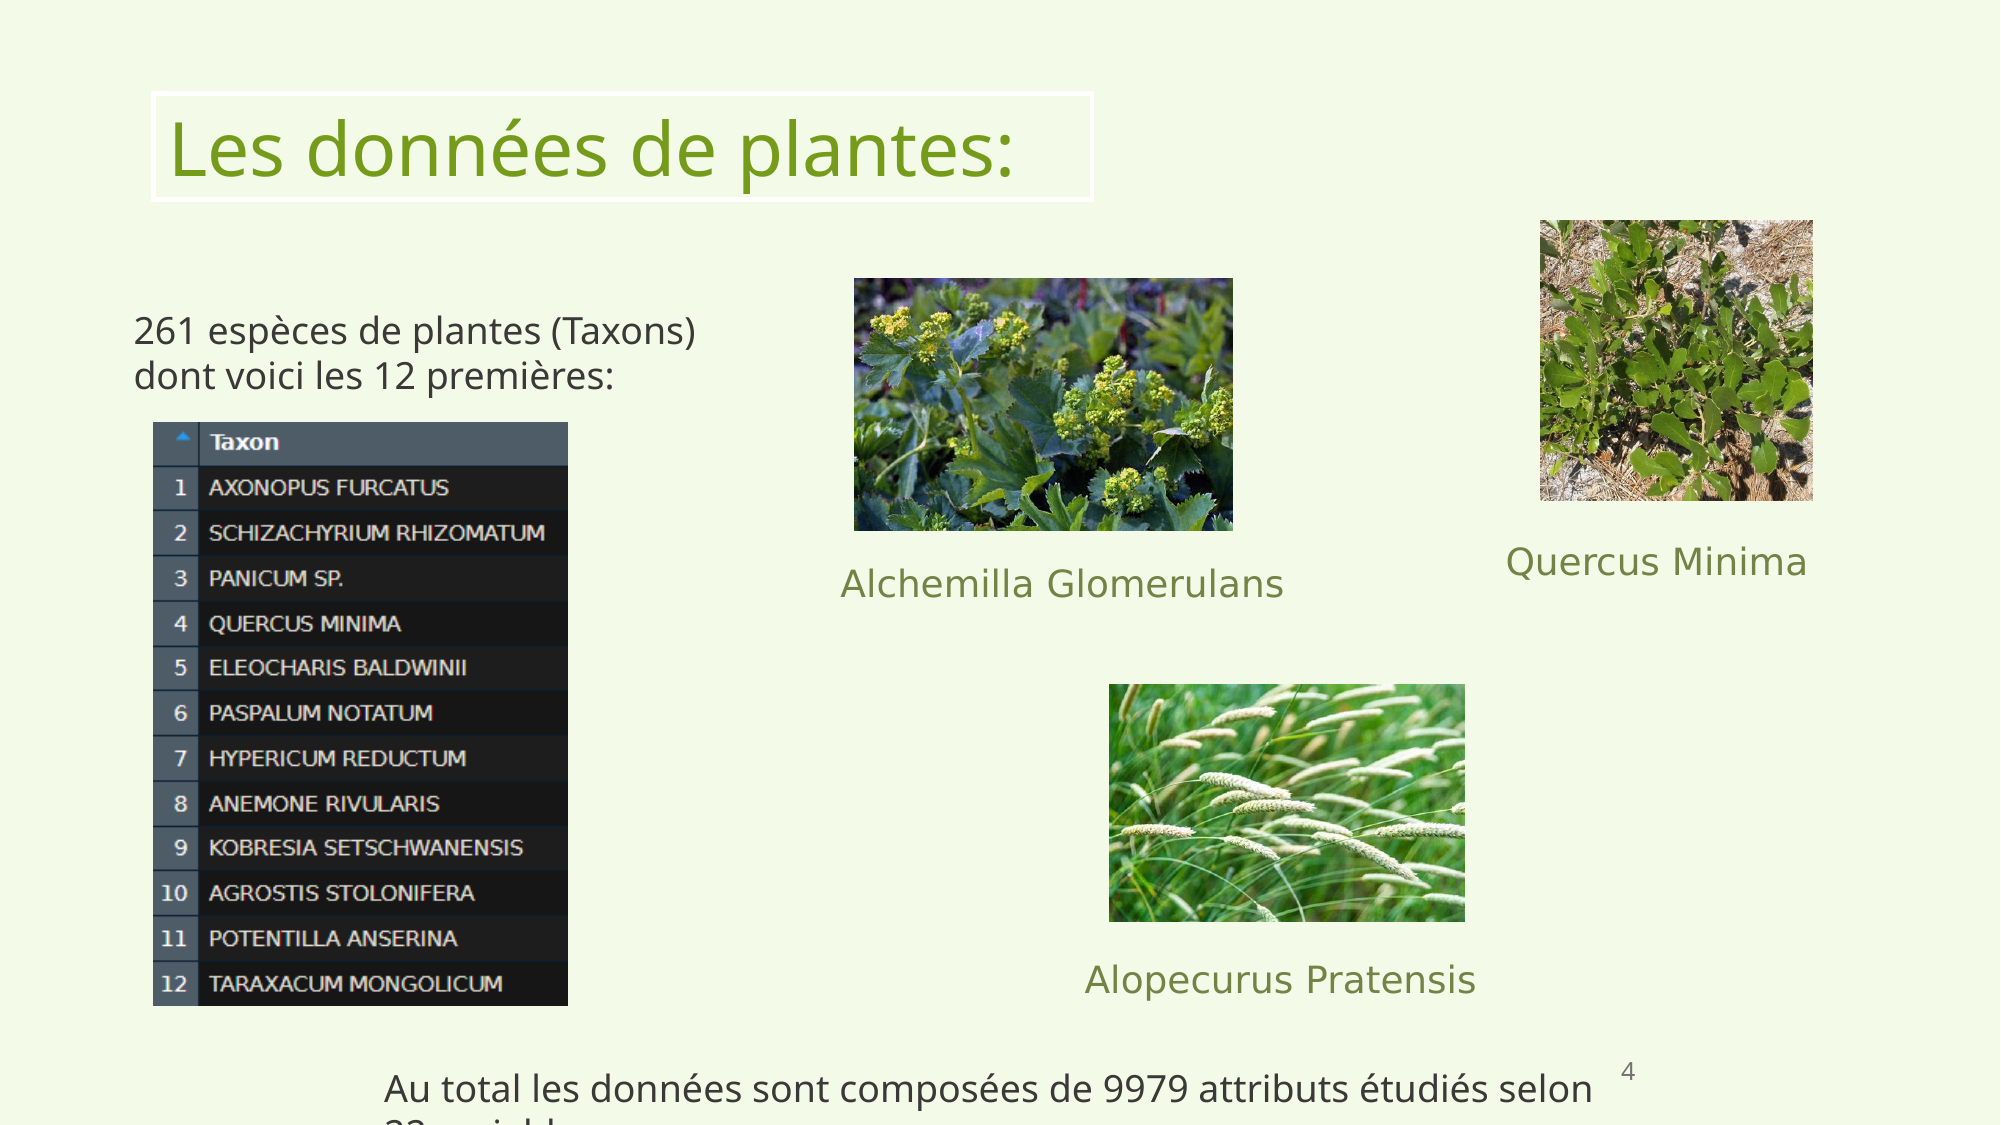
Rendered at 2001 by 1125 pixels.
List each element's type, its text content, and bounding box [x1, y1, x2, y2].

text_box Quercus Minima [1490, 530, 1851, 592]
picture [1540, 220, 1813, 501]
text_box Alchemilla Glomerulans [825, 552, 1314, 614]
picture [854, 278, 1233, 531]
picture [153, 422, 568, 1006]
text_box [1606, 1042, 1863, 1103]
text_box Les données de plantes: [153, 93, 1092, 200]
text_box Alopecurus Pratensis [1069, 948, 1496, 1010]
picture [1109, 684, 1465, 922]
text_box 261 espèces de plantes (Taxons) dont voici les 12 premières: [118, 299, 826, 406]
text_box Au total les données sont composées de 9979 attributs étudiés selon 22 variables. [369, 1057, 1631, 1118]
